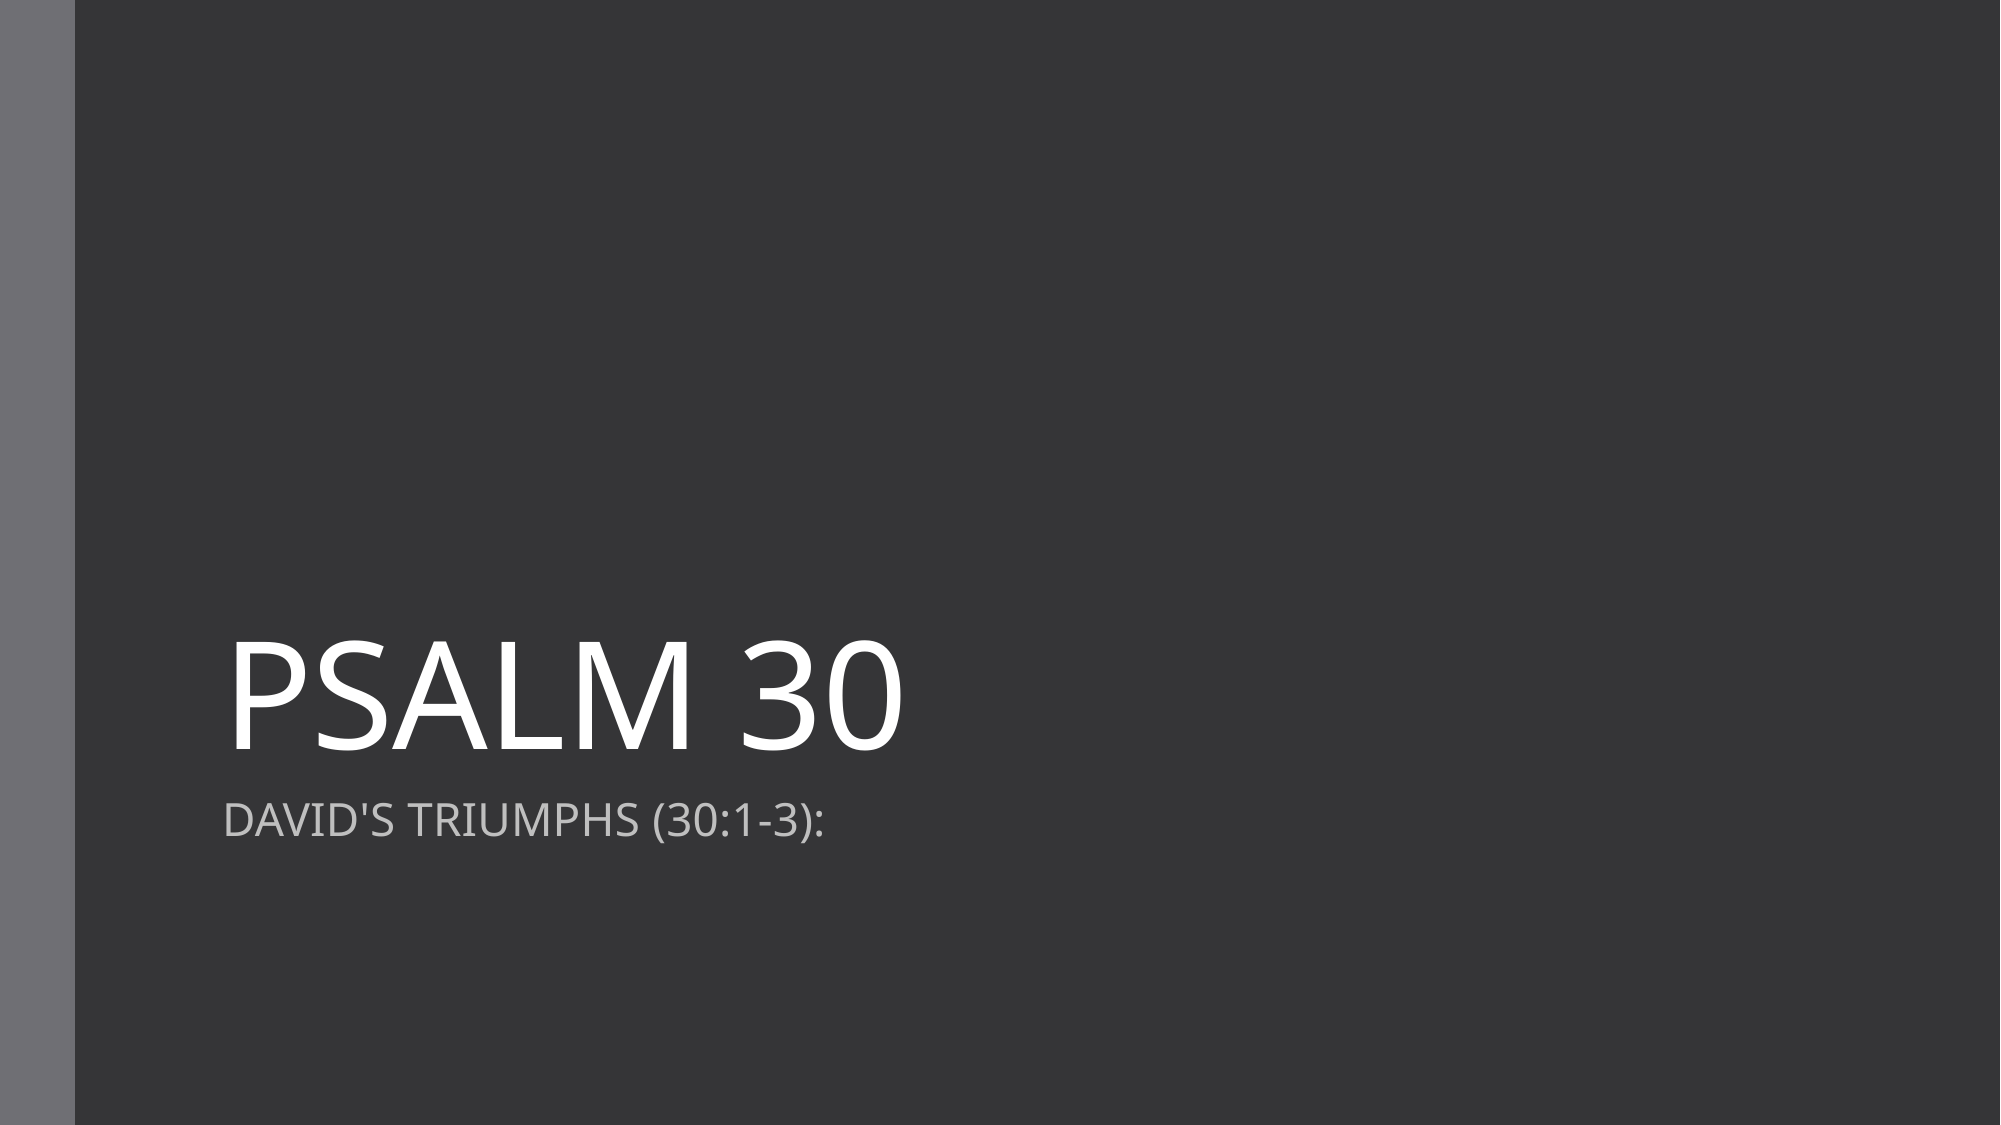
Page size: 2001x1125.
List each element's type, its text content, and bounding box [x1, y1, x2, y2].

subtitle DAVID'S TRIUMPHS (30:1-3): [206, 787, 1752, 1066]
title PSALM 30 [206, 124, 1752, 787]
